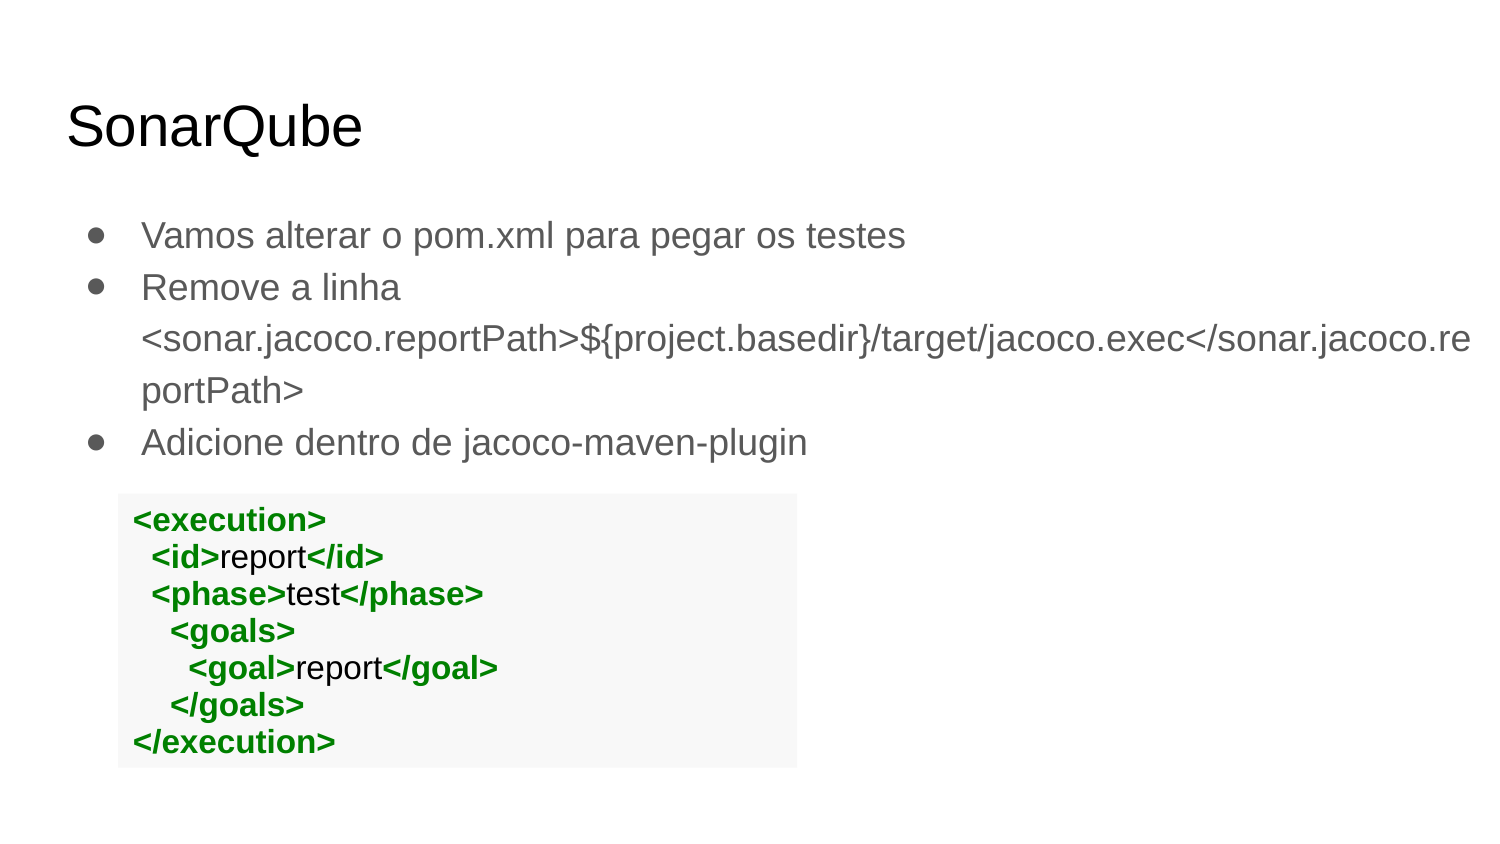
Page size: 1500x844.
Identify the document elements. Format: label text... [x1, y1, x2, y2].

title SonarQube [51, 72, 1449, 167]
text_box <execution> <id>report</id> <phase>test</phase> <goals> <goal>report</goal> </goals> </execution> [118, 493, 798, 768]
list Vamos alterar o pom.xml para pegar os testes Remove a linha <sonar.jacoco.reportPath>${project.basedir}/target/jacoco.exec</sonar.jacoco.reportPath> Adicione dentro de jacoco-maven-plugin [51, 189, 1489, 750]
